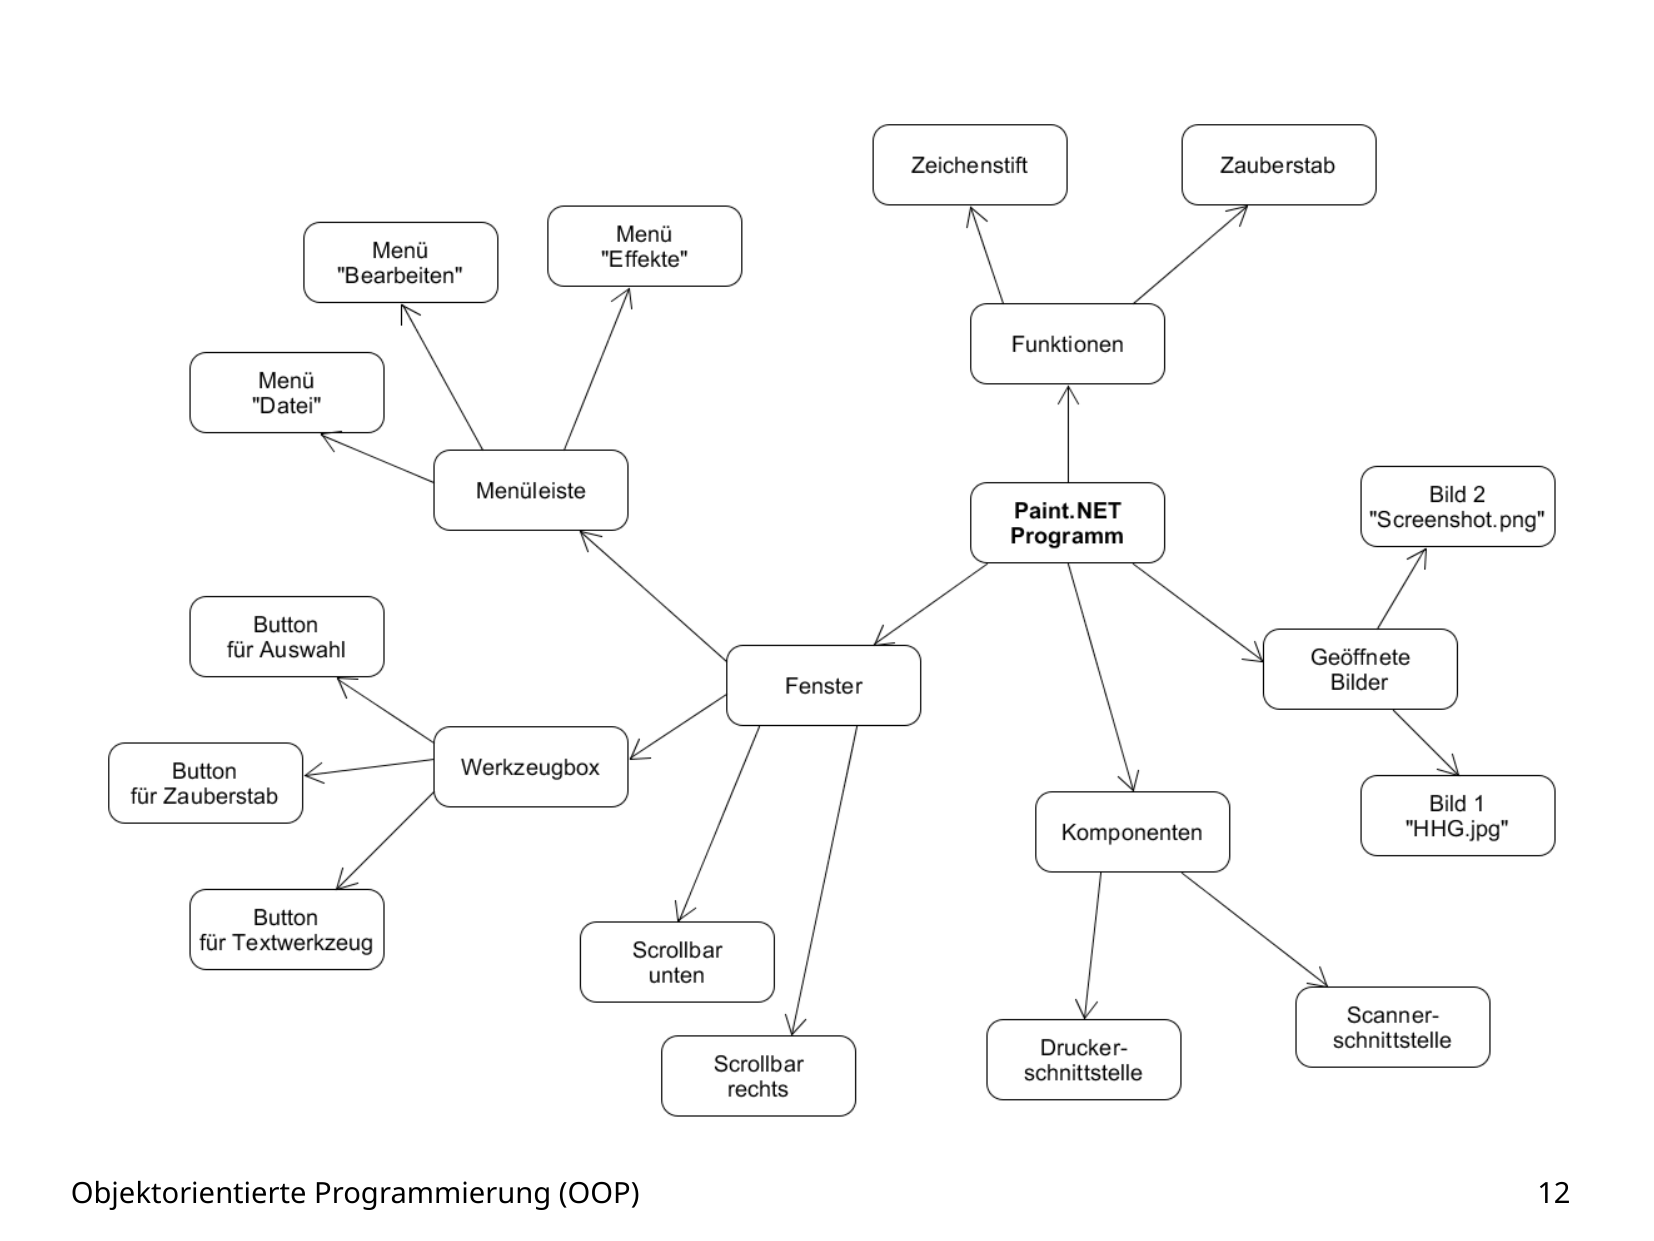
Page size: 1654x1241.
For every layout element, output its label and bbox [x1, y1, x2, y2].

picture [107, 123, 1557, 1118]
